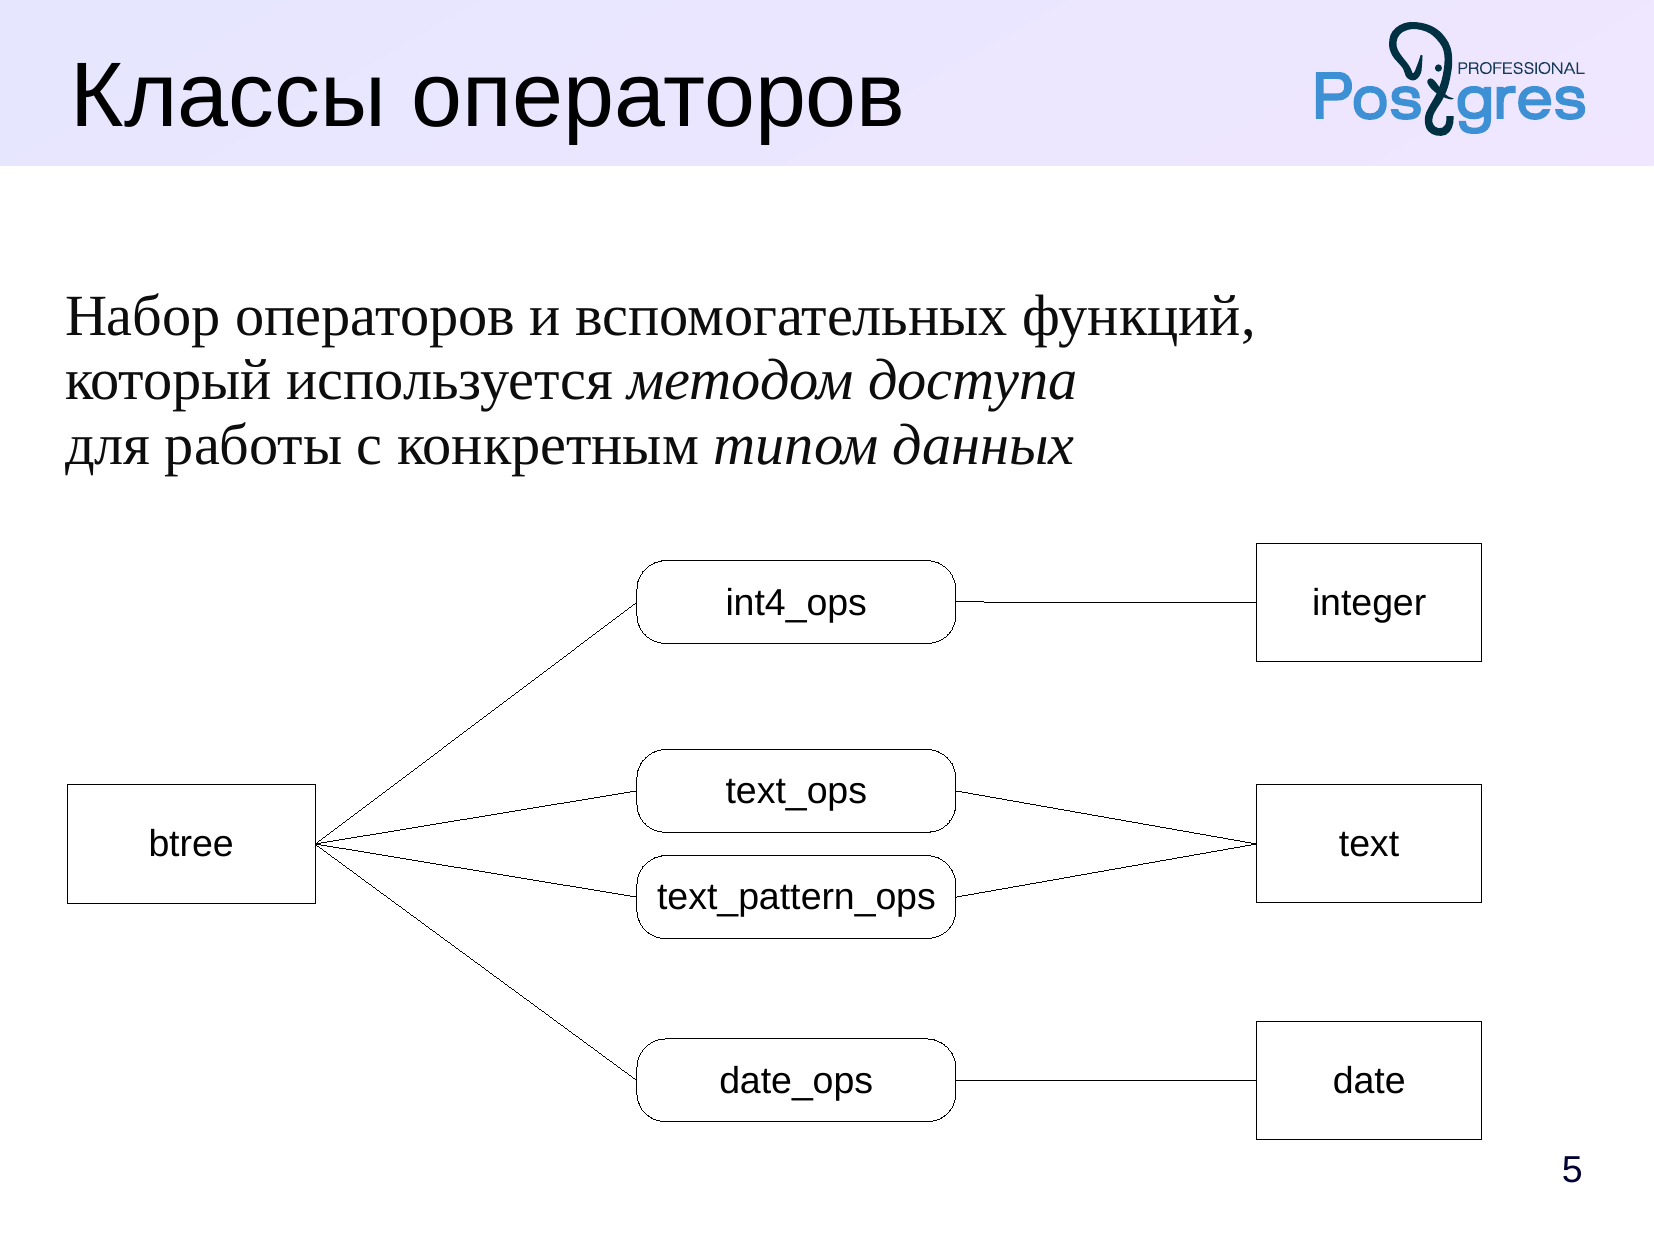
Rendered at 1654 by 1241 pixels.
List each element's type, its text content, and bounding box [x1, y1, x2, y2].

text_box text_ops [636, 749, 956, 833]
text_box date_ops [636, 1038, 956, 1122]
title Классы операторов [70, 43, 1241, 147]
text_box btree [67, 784, 316, 904]
text_box int4_ops [636, 560, 956, 644]
text_box integer [1256, 543, 1482, 662]
text_box text [1256, 784, 1482, 903]
list Набор операторов и вспомогательных функций, который используется методом доступа для работы с конкретным типом данных [64, 283, 1577, 1141]
text_box date [1256, 1021, 1482, 1140]
text_box text_pattern_ops [636, 855, 956, 939]
